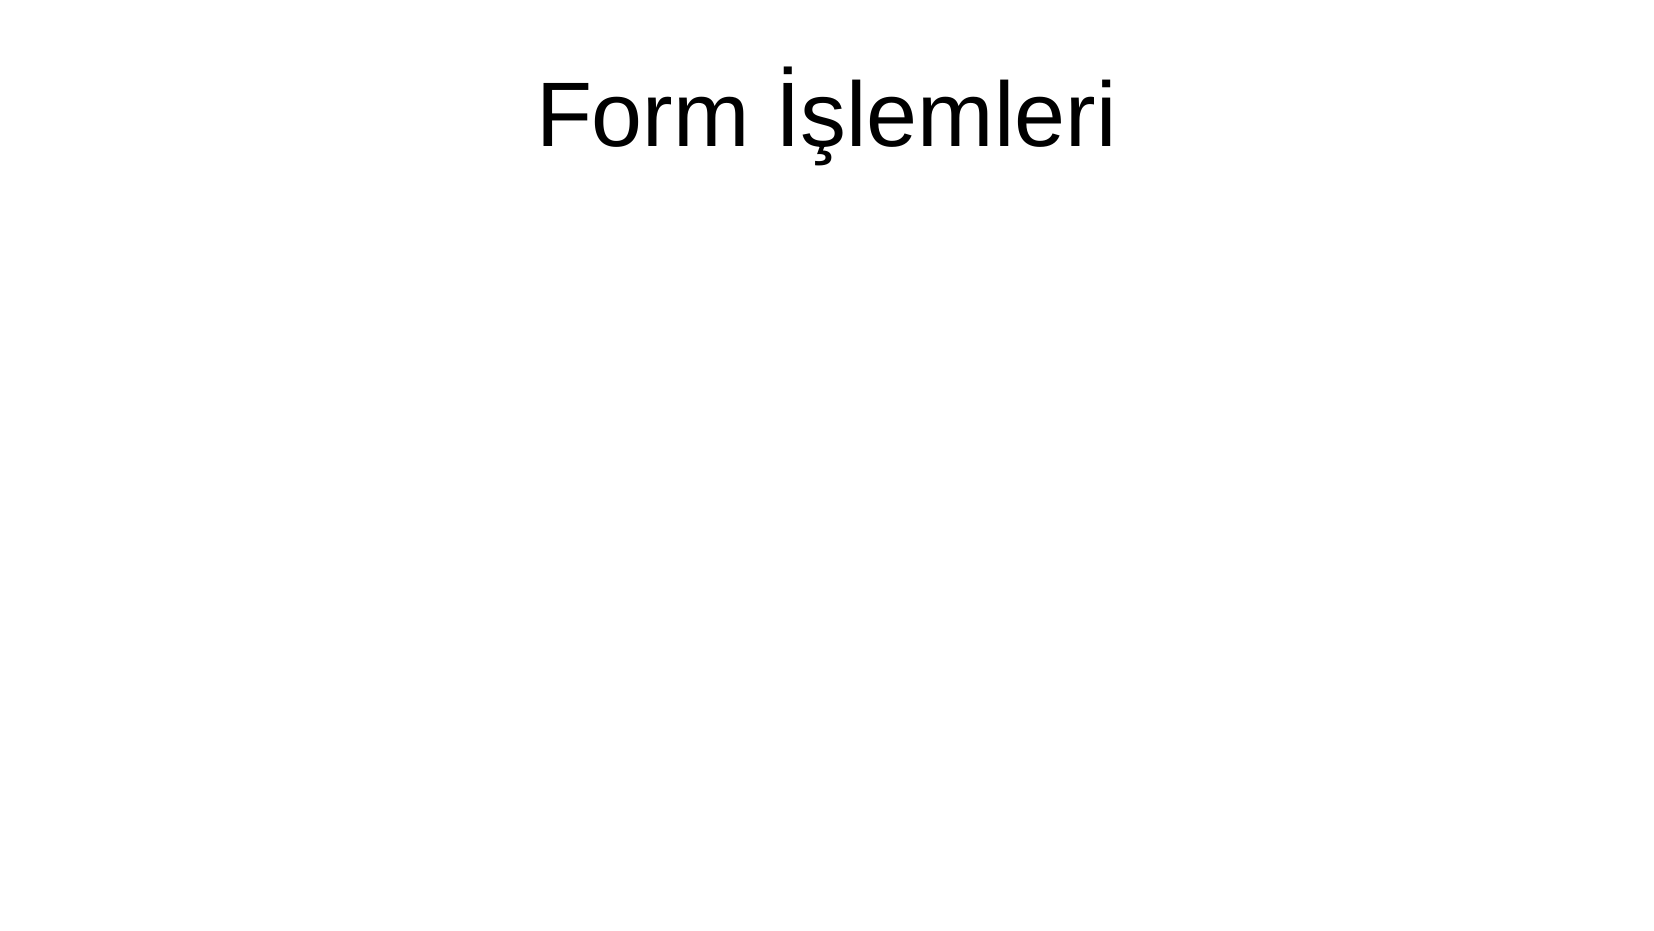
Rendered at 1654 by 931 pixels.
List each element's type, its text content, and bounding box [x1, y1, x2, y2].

title Form İşlemleri [82, 37, 1571, 193]
